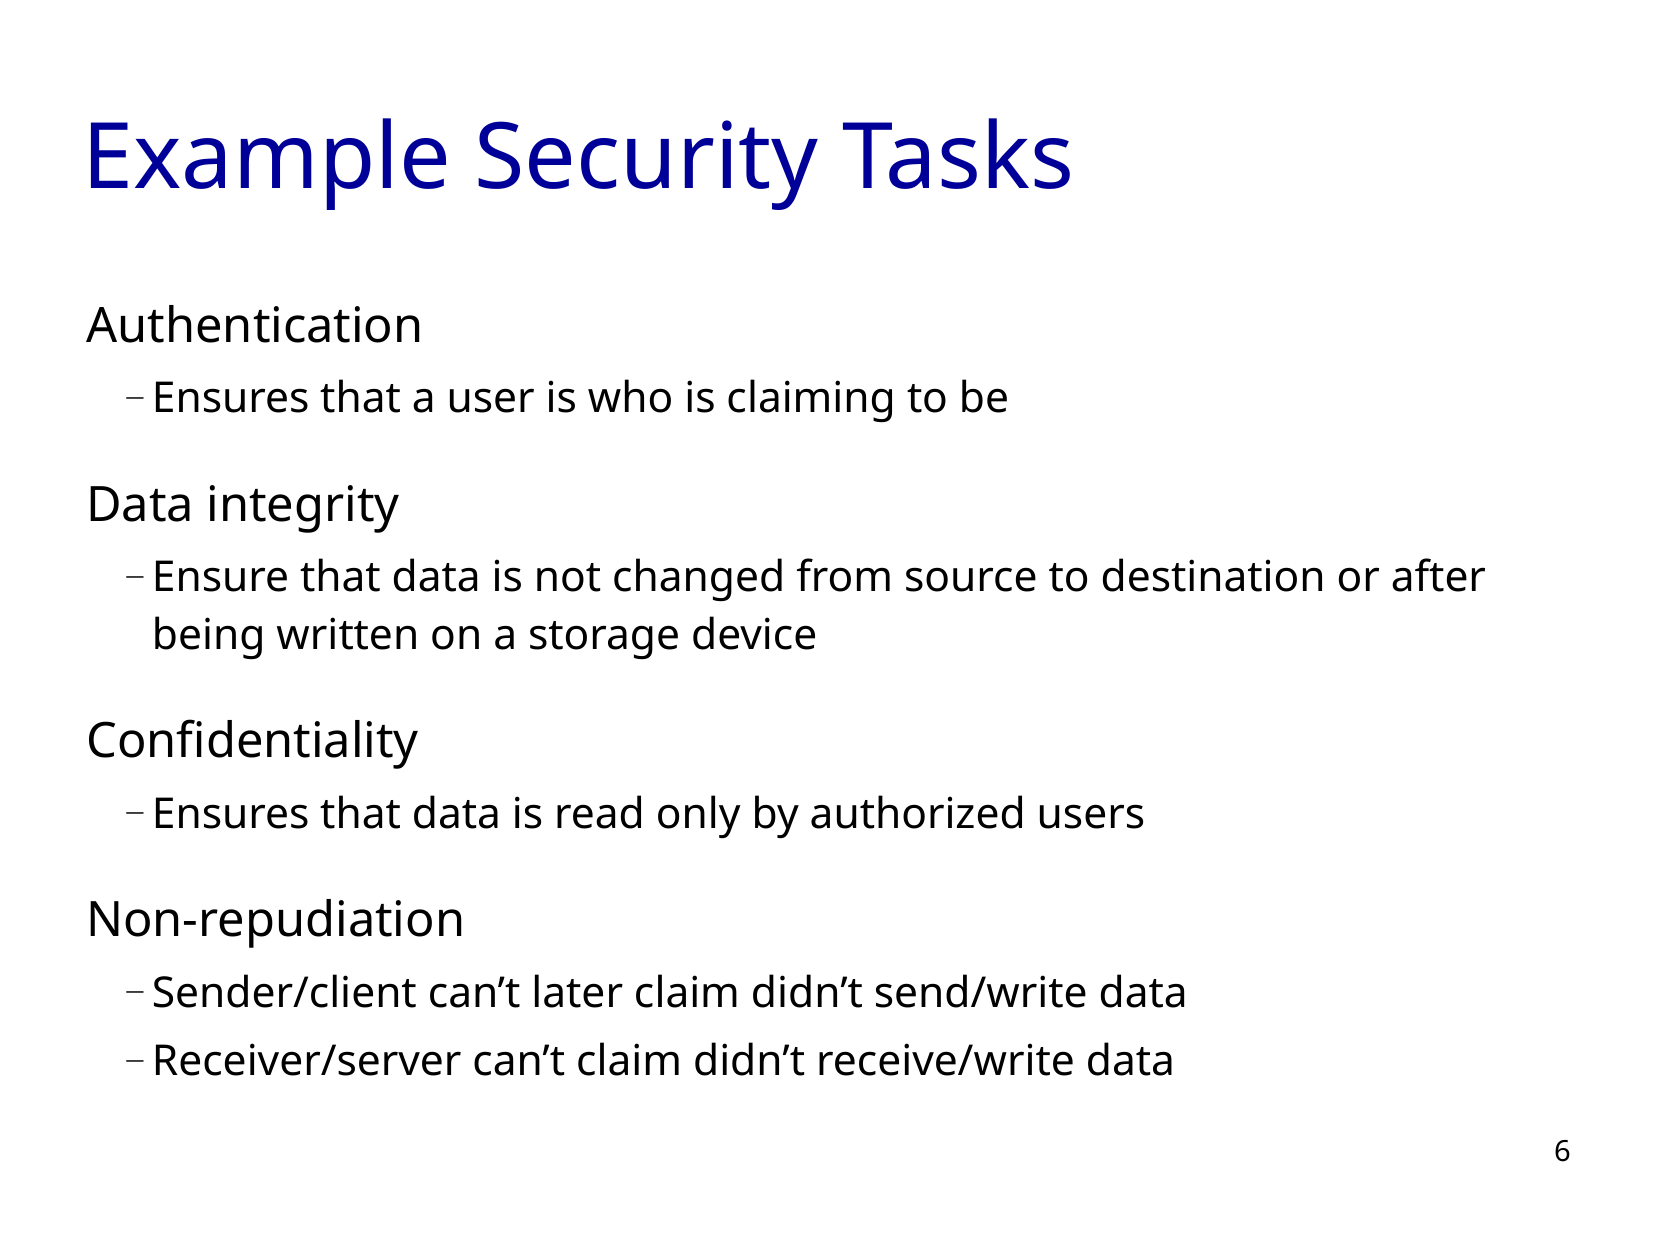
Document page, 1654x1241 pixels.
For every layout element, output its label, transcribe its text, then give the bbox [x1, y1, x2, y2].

list Authentication Ensures that a user is who is claiming to be Data integrity Ensure that data is not changed from source to destination or after being written on a storage device Confidentiality Ensures that data is read only by authorized users Non-repudiation Sender/client can’t later claim didn’t send/write data Receiver/server can’t claim didn’t receive/write data [60, 290, 1571, 1096]
title Example Security Tasks [82, 49, 1571, 257]
